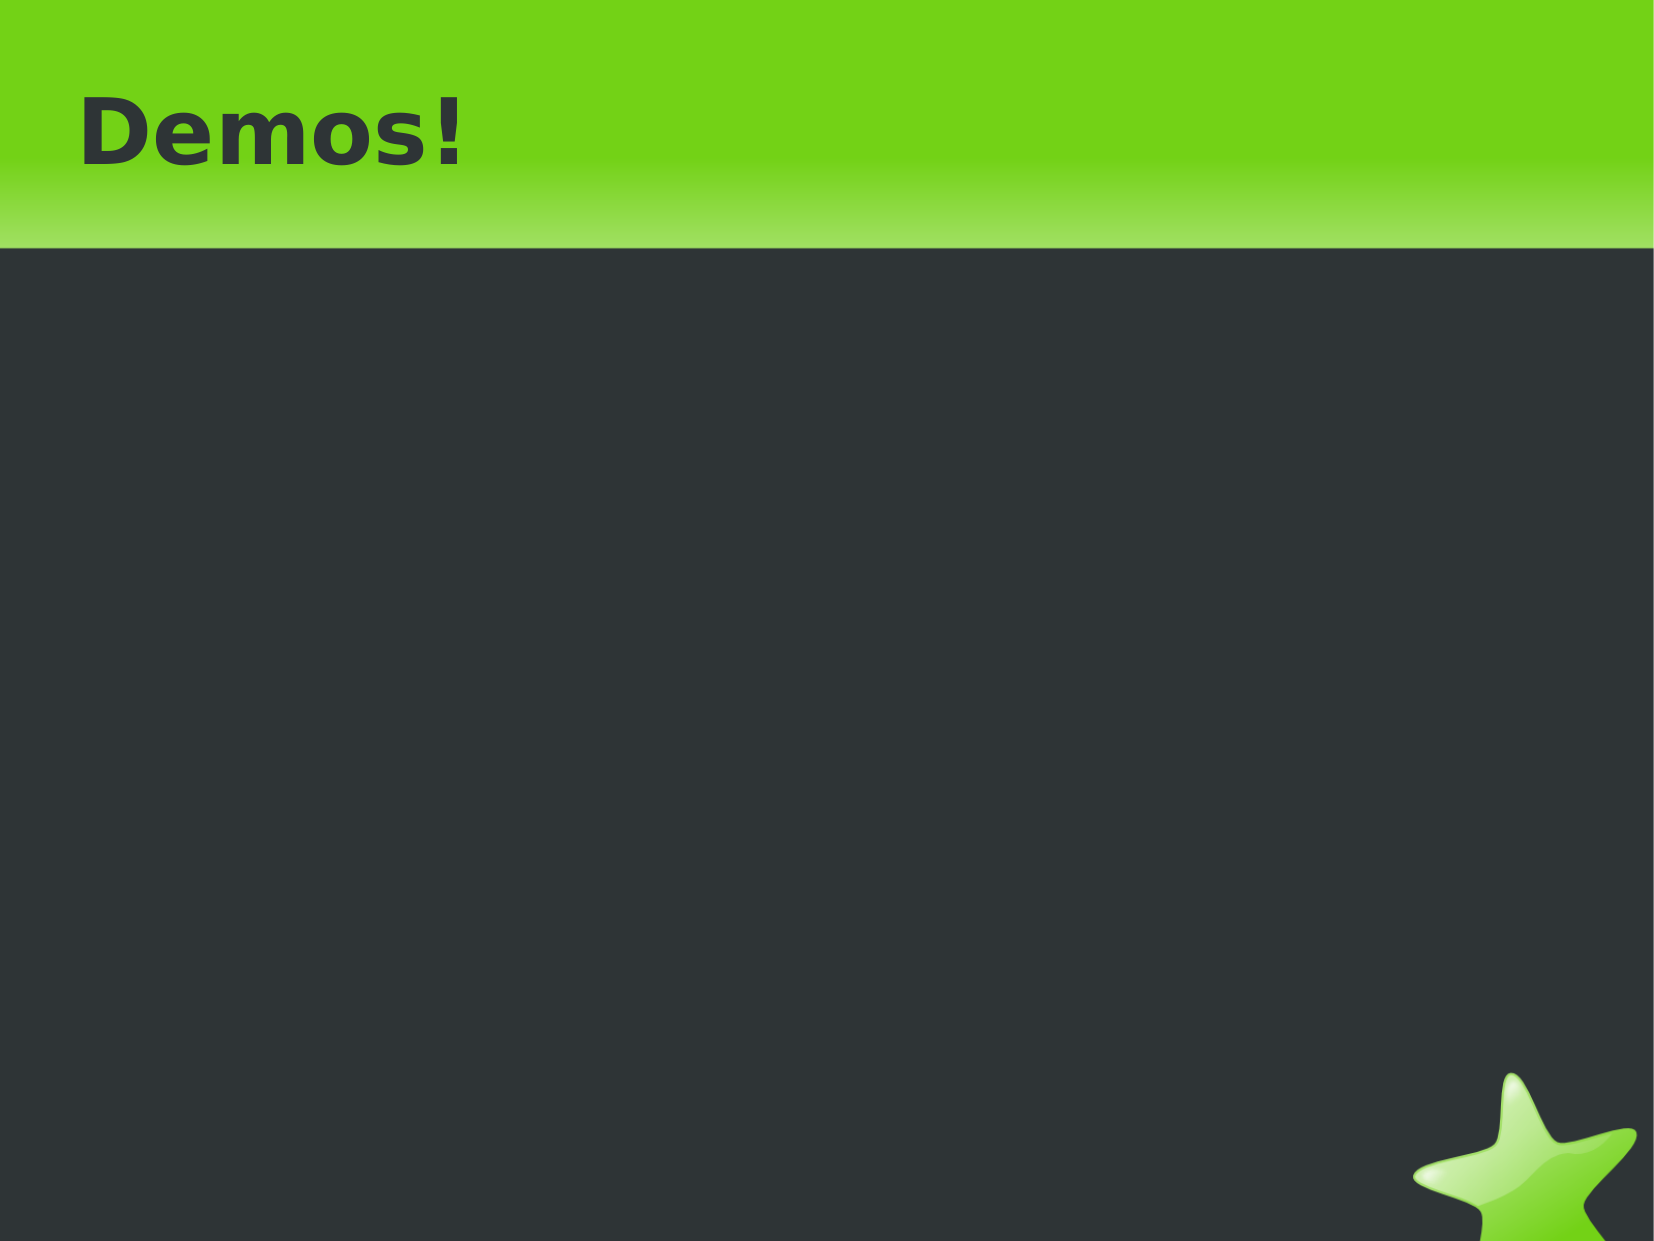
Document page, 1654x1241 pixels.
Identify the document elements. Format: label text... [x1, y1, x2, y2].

title Demos! [76, 36, 1565, 229]
picture [0, 0, 1654, 1241]
